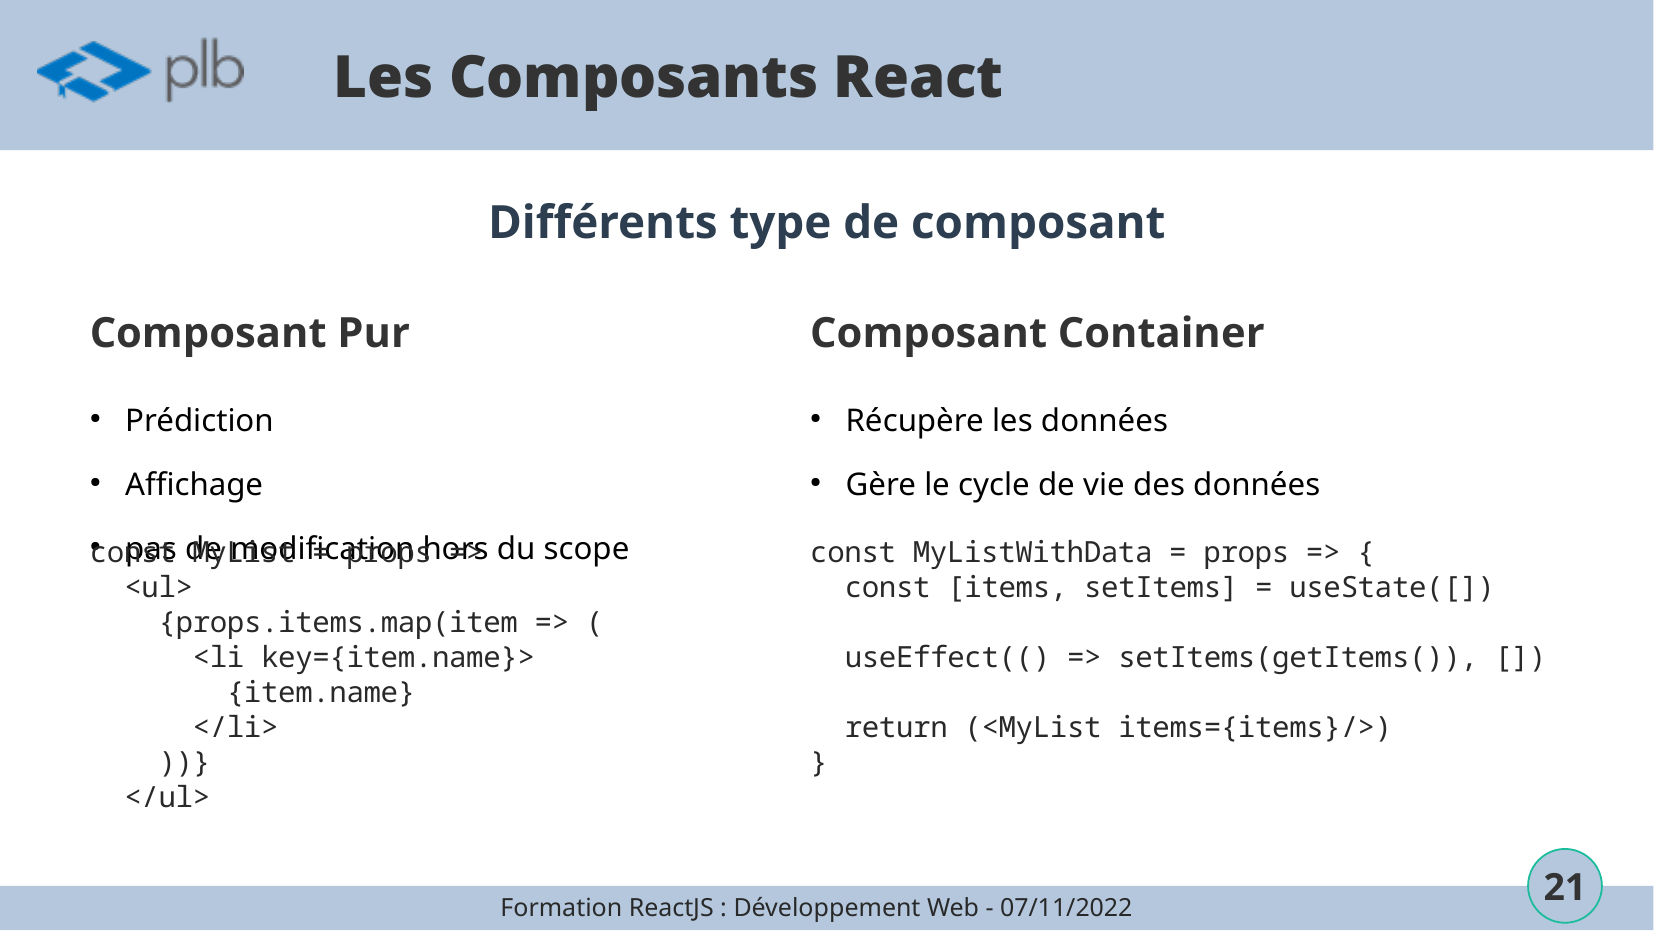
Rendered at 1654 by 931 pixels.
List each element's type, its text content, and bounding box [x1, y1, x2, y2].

text_box Composant Pur Prédiction Affichage pas de modification hors du scope [75, 294, 788, 601]
text_box const MyList = props => <ul> {props.items.map(item => ( <li key={item.name}> {item.name} </li> ))} </ul> [74, 526, 638, 845]
text_box Différents type de composant [59, 189, 1595, 236]
text_box const MyListWithData = props => { const [items, setItems] = useState([]) useEffect(() => setItems(getItems()), []) return (<MyList items={items}/>) } [795, 526, 1597, 792]
text_box Composant Container Récupère les données Gère le cycle de vie des données [795, 294, 1509, 488]
picture [37, 33, 244, 113]
text_box Formation ReactJS : Développement Web - 07/11/2022 [461, 888, 1173, 926]
title Les Composants React [333, 0, 1613, 151]
